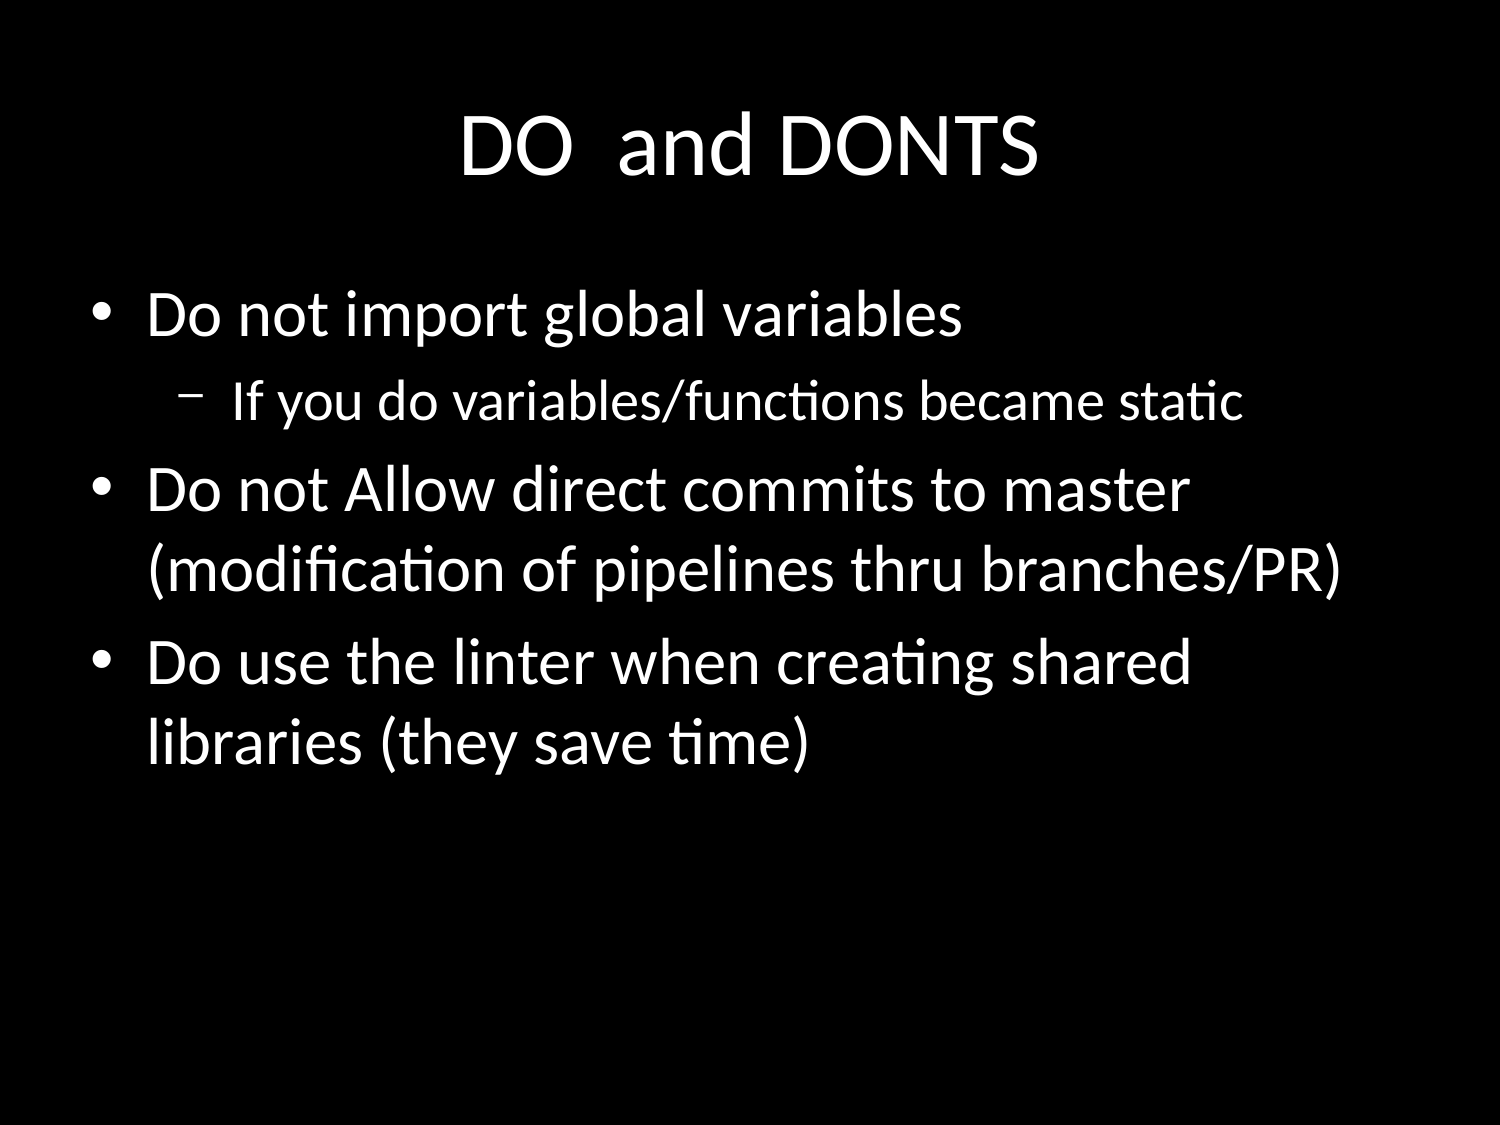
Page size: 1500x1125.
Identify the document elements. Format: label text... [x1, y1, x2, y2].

title DO and DONTS [75, 45, 1425, 233]
list Do not import global variables If you do variables/functions became static Do not Allow direct commits to master (modification of pipelines thru branches/PR) Do use the linter when creating shared libraries (they save time) [75, 262, 1425, 1005]
